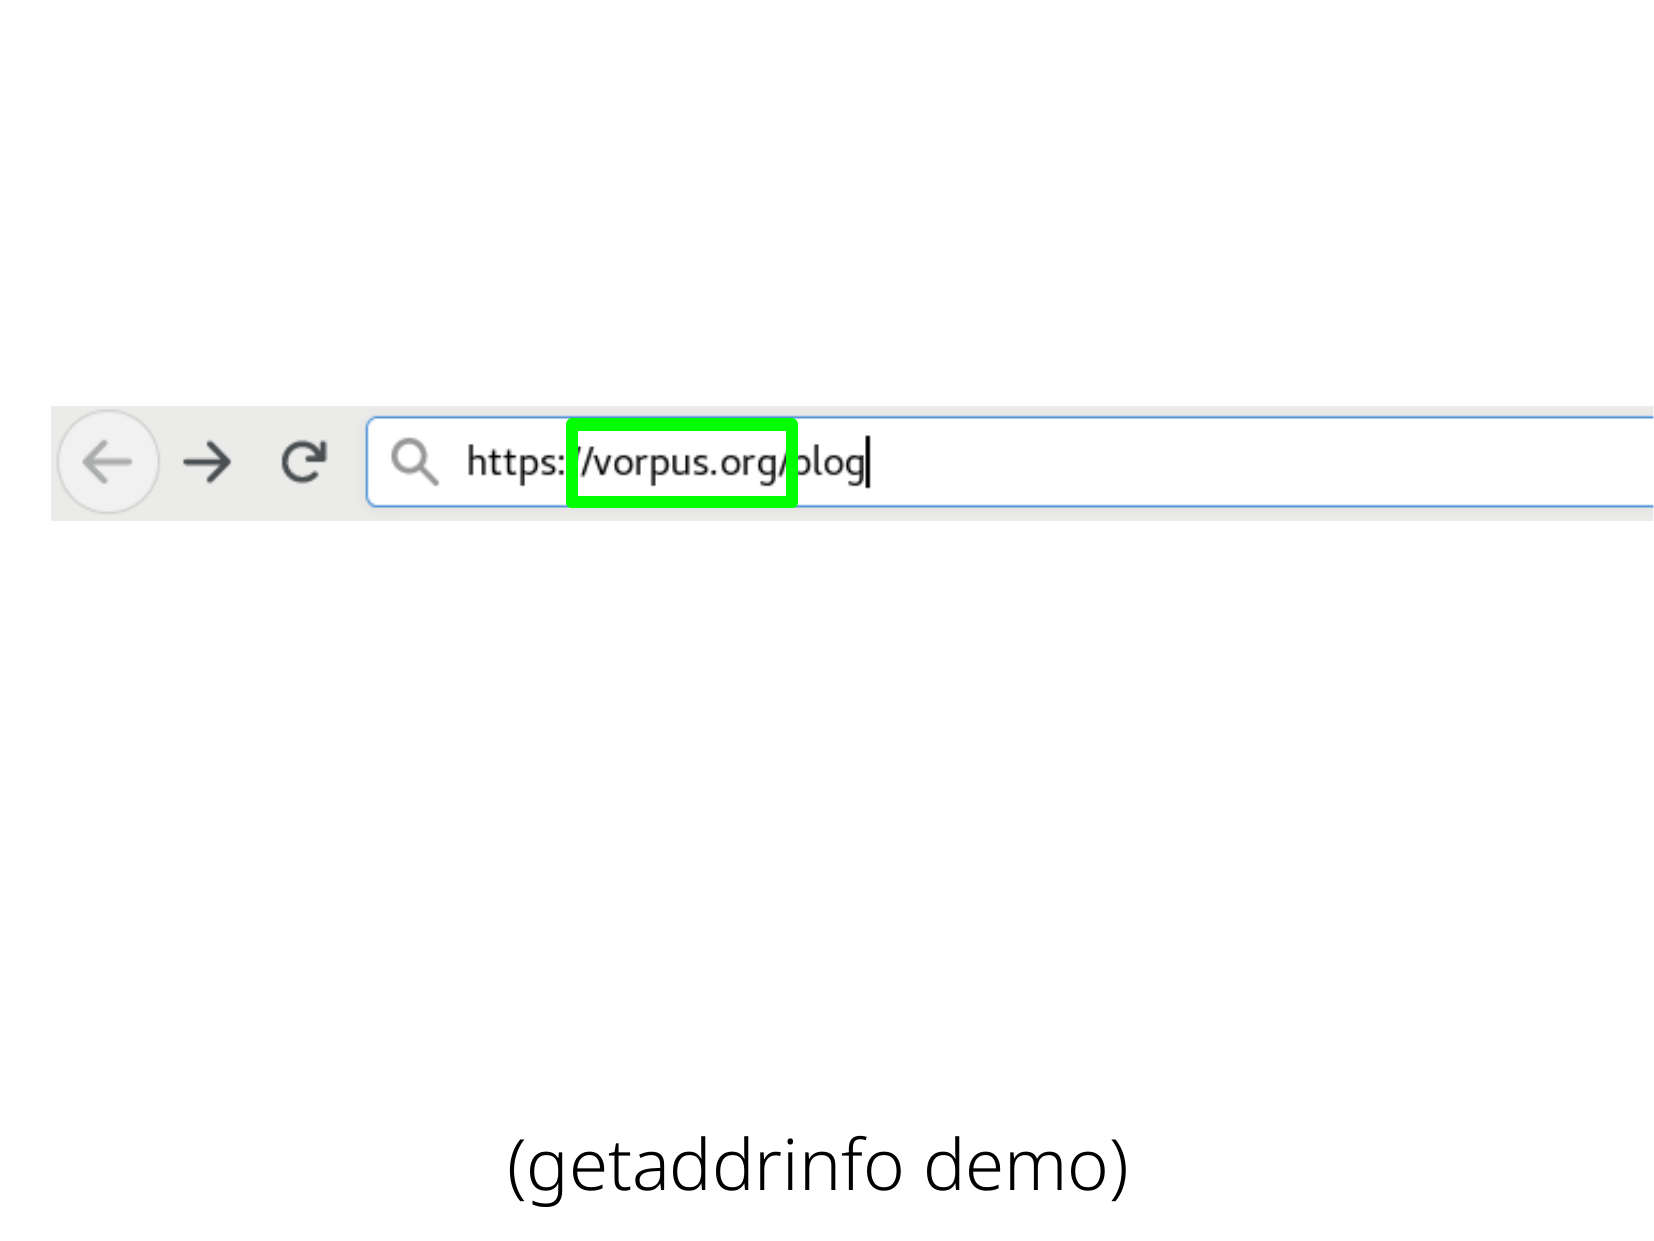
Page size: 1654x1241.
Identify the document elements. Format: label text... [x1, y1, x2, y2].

picture [51, 406, 1654, 521]
text_box (getaddrinfo demo) [144, 1107, 1493, 1225]
